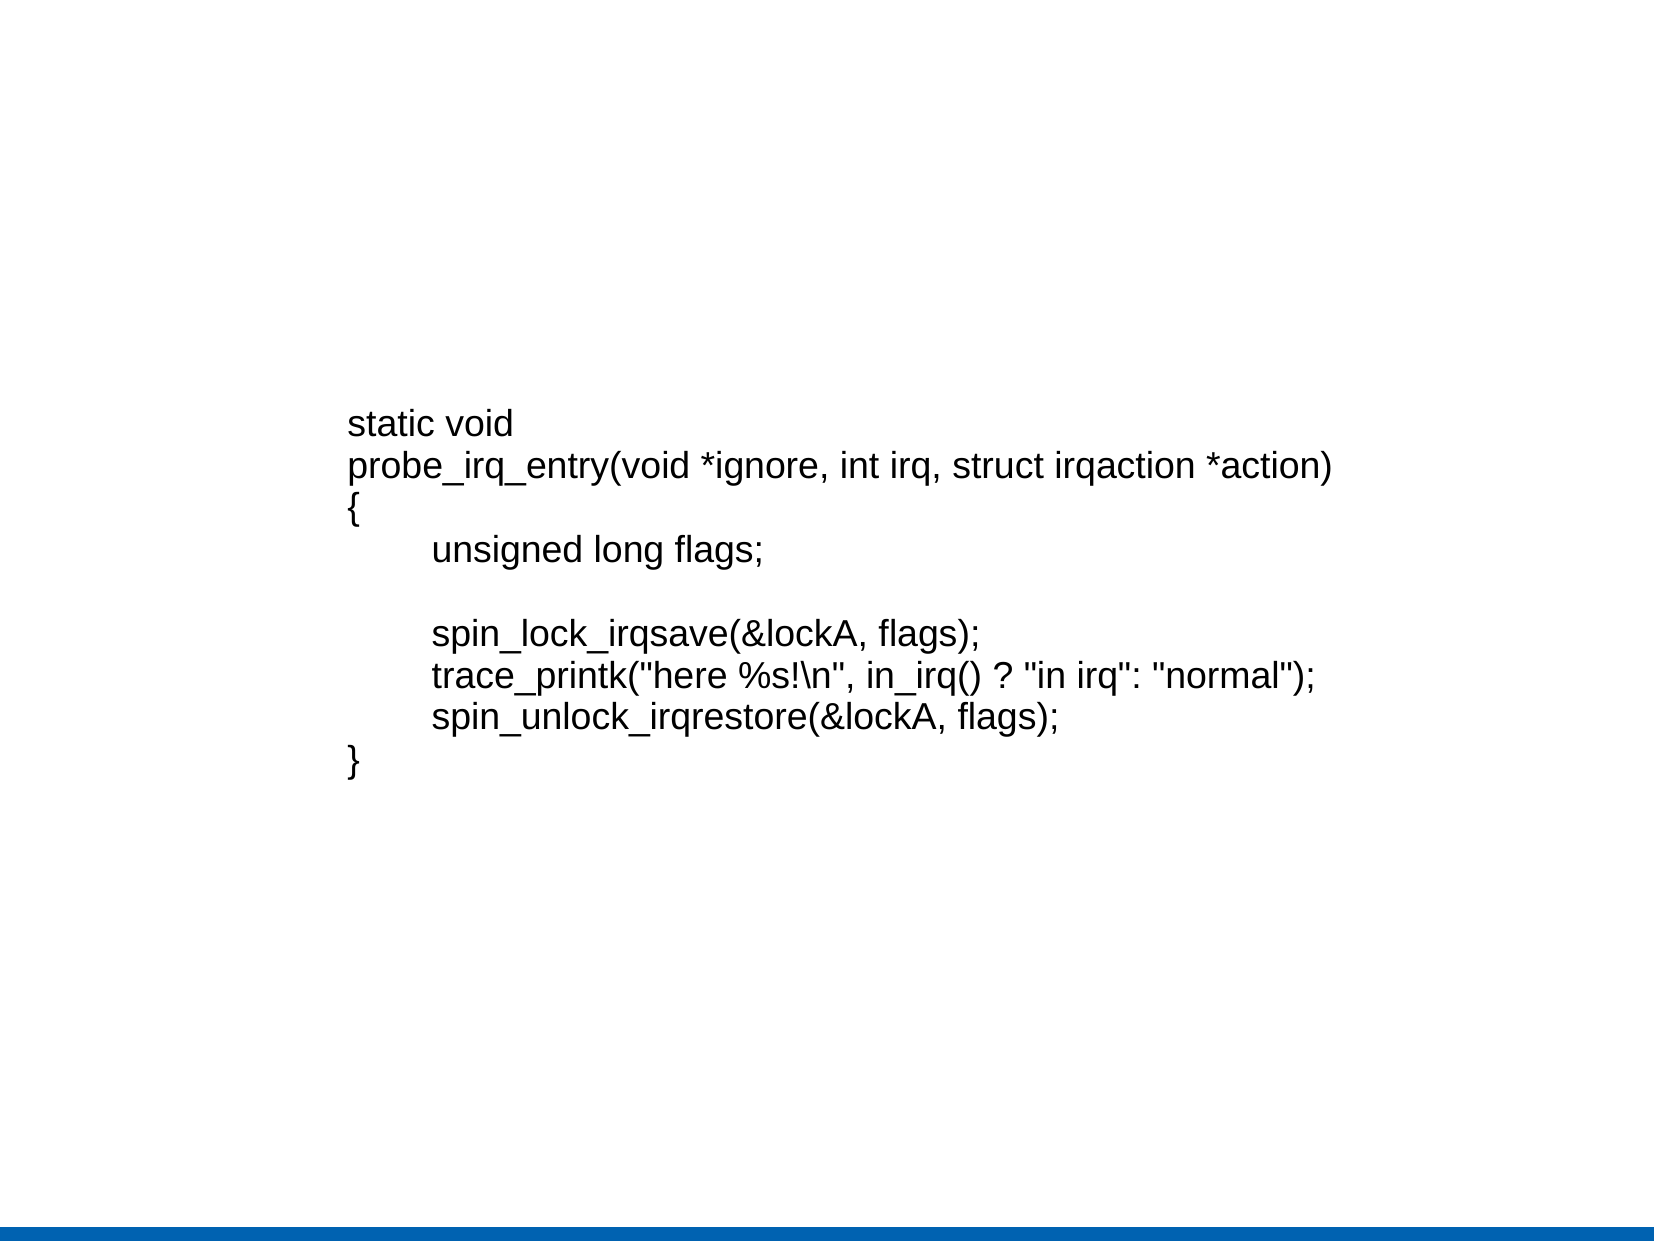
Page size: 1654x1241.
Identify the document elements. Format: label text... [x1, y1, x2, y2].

text_box static void probe_irq_entry(void *ignore, int irq, struct irqaction *action) { unsigned long flags; spin_lock_irqsave(&lockA, flags); trace_printk("here %s!\n", in_irq() ? "in irq": "normal"); spin_unlock_irqrestore(&lockA, flags); } [332, 394, 1351, 788]
